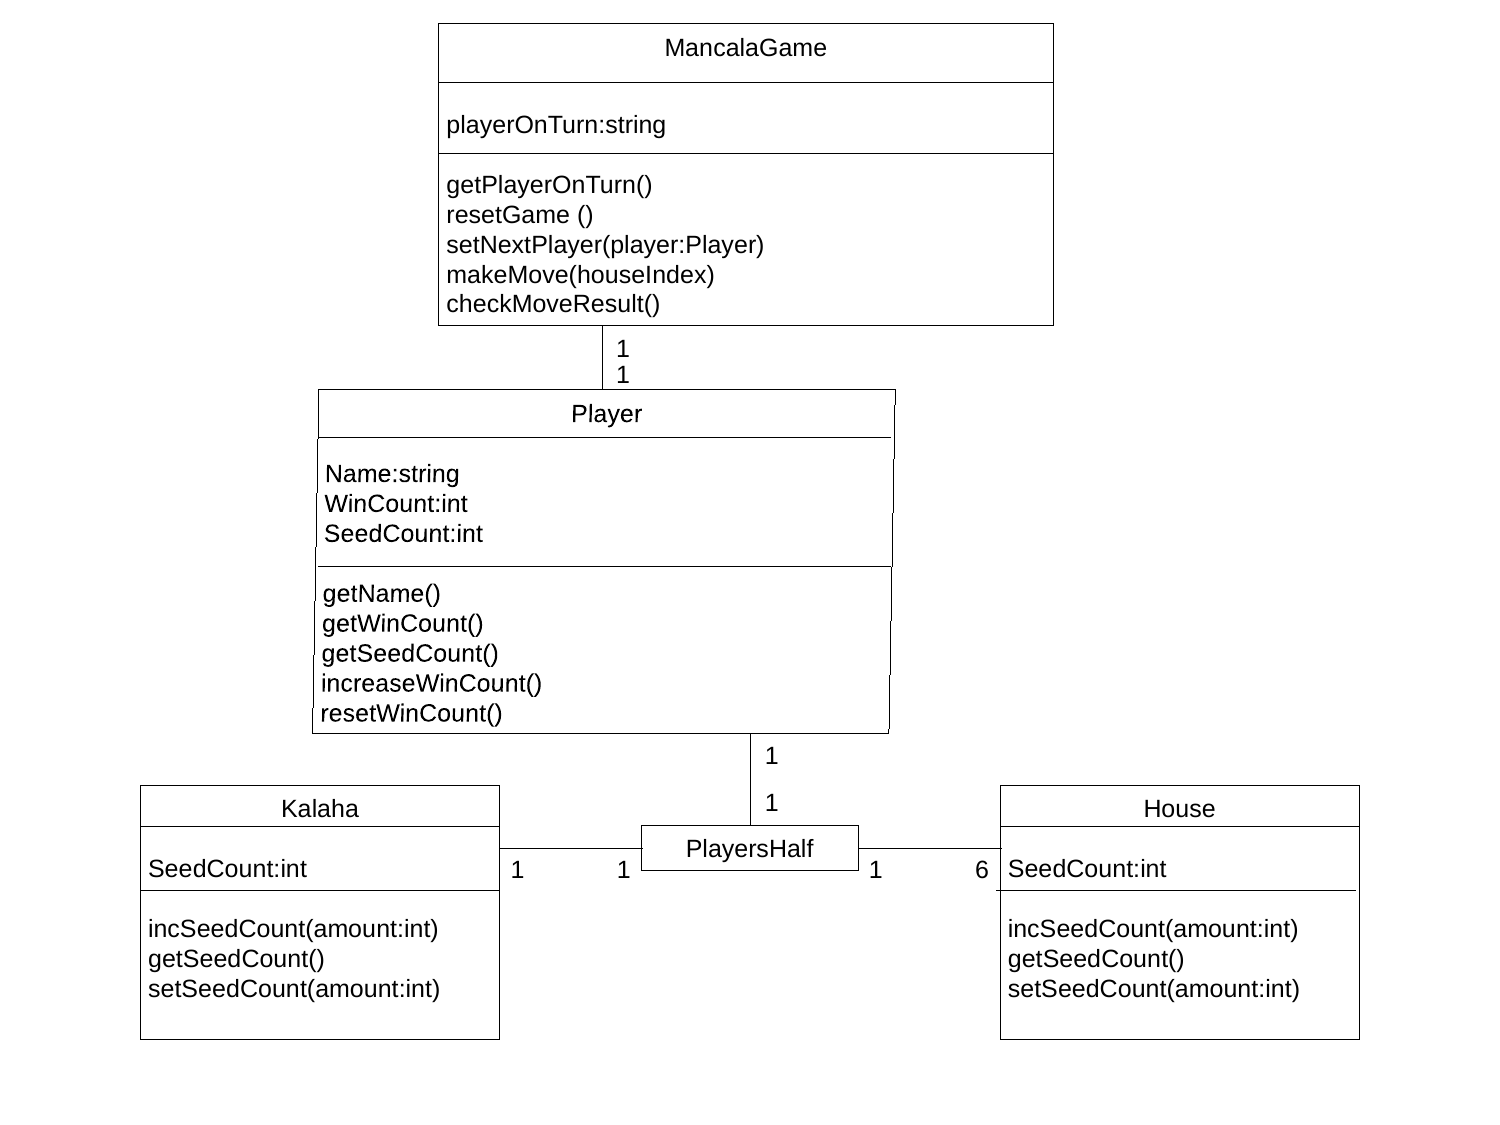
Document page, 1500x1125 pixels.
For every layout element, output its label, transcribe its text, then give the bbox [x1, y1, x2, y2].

text_box Kalaha SeedCount:int incSeedCount(amount:int) getSeedCount() setSeedCount(amount:int) [140, 785, 500, 826]
text_box Kalaha SeedCount:int incSeedCount(amount:int) getSeedCount() setSeedCount(amount:int) [140, 891, 500, 1040]
text_box MancalaGame playerOnTurn:string getPlayerOnTurn() resetGame () setNextPlayer(player:Player) makeMove(houseIndex) checkMoveResult() [438, 83, 1054, 153]
text_box Player Name:string WinCount:int SeedCount:int getName() getWinCount() getSeedCount() increaseWinCount() resetWinCount() [312, 389, 896, 734]
text_box 1 [608, 325, 638, 351]
text_box 1 [861, 845, 891, 891]
text_box 1 [757, 732, 787, 778]
text_box 1 [608, 351, 638, 396]
text_box Kalaha SeedCount:int incSeedCount(amount:int) getSeedCount() setSeedCount(amount:int) [140, 827, 500, 890]
text_box 1 [502, 845, 532, 891]
text_box 1 [757, 779, 787, 825]
text_box MancalaGame playerOnTurn:string getPlayerOnTurn() resetGame () setNextPlayer(player:Player) makeMove(houseIndex) checkMoveResult() [438, 154, 1054, 326]
text_box PlayersHalf [641, 825, 859, 871]
text_box MancalaGame playerOnTurn:string getPlayerOnTurn() resetGame () setNextPlayer(player:Player) makeMove(houseIndex) checkMoveResult() [438, 23, 1054, 82]
text_box House SeedCount:int incSeedCount(amount:int) getSeedCount() setSeedCount(amount:int) [1000, 785, 1360, 826]
text_box 1 [609, 845, 639, 891]
text_box 6 [967, 845, 997, 891]
text_box House SeedCount:int incSeedCount(amount:int) getSeedCount() setSeedCount(amount:int) [1000, 827, 1360, 1040]
